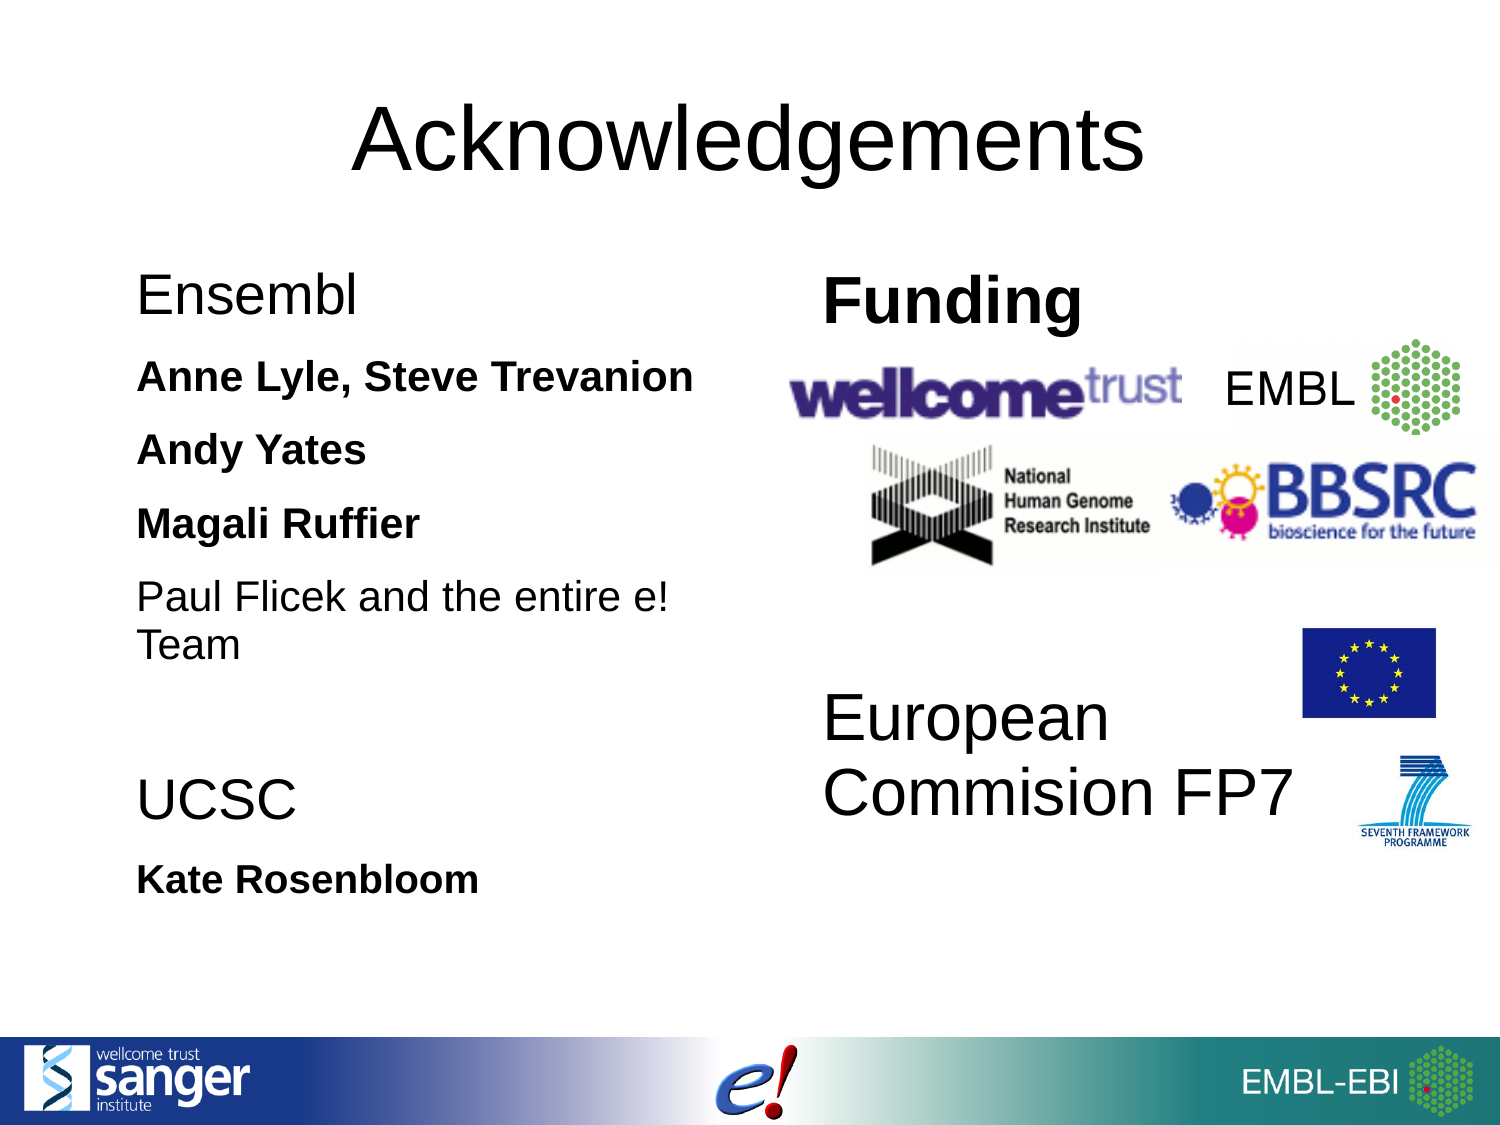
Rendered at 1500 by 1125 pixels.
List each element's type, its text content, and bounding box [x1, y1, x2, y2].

picture [788, 366, 1182, 429]
picture [1352, 750, 1477, 851]
title Acknowledgements [75, 44, 1425, 233]
picture [863, 339, 1500, 574]
list Ensembl Anne Lyle, Steve Trevanion Andy Yates Magali Ruffier Paul Flicek and the entire e! Team UCSC Kate Rosenbloom [75, 263, 720, 916]
list Funding European Commision FP7 [751, 263, 1396, 916]
picture [1299, 625, 1438, 720]
picture [0, 1037, 1500, 1125]
